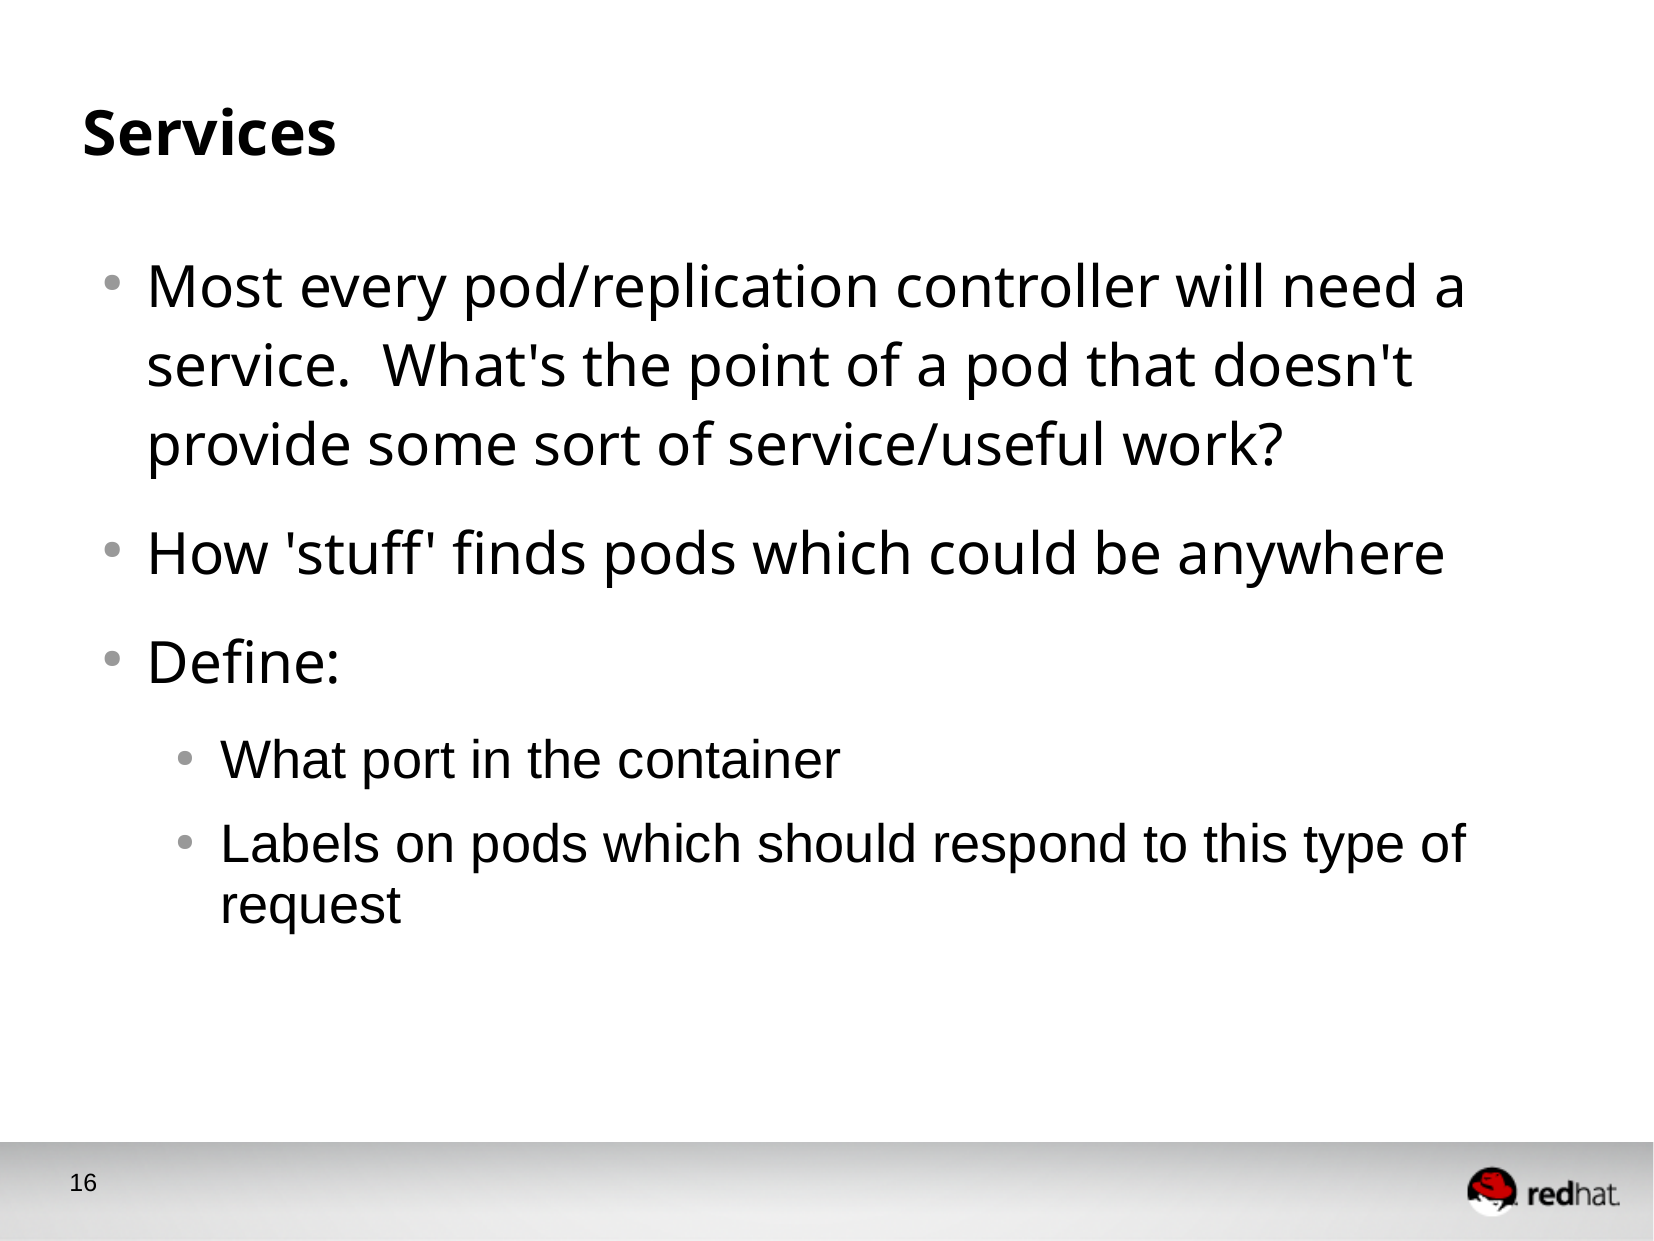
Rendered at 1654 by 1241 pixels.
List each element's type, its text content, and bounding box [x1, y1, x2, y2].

list Most every pod/replication controller will need a service. What's the point of a pod that doesn't provide some sort of service/useful work? How 'stuff' finds pods which could be anywhere Define: What port in the container Labels on pods which should respond to this type of request [86, 244, 1576, 1039]
picture [0, 1142, 1654, 1241]
title Services [82, 37, 1571, 226]
